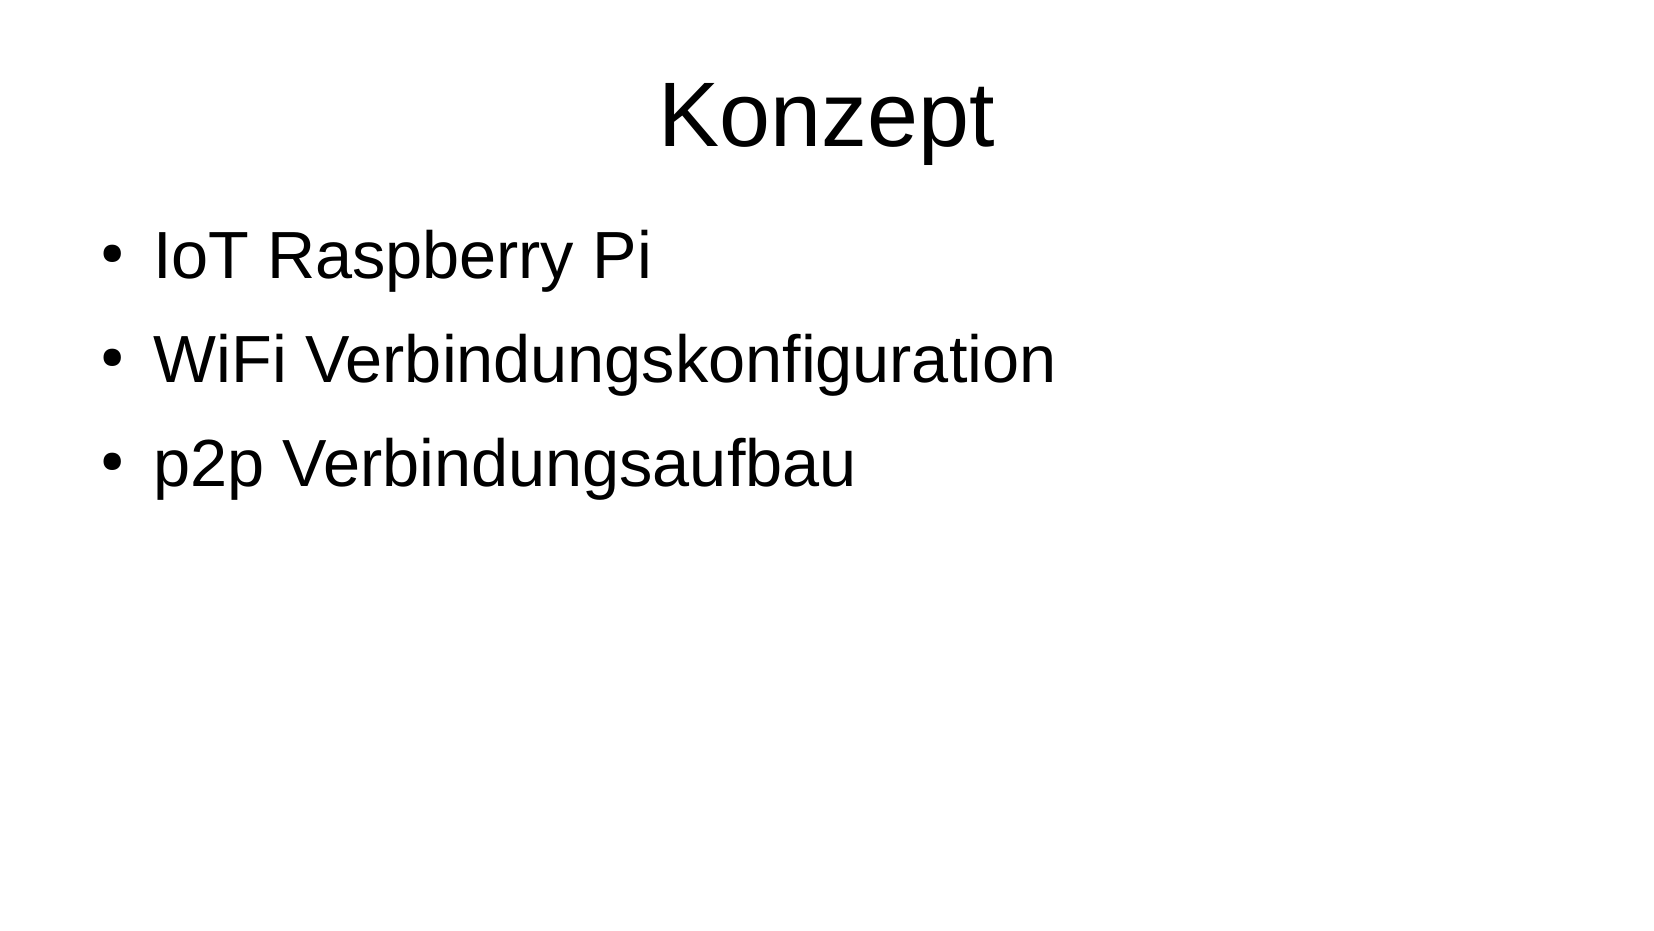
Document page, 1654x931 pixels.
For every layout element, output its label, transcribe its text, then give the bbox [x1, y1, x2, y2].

list IoT Raspberry Pi WiFi Verbindungskonfiguration p2p Verbindungsaufbau [82, 217, 1571, 758]
title Konzept [82, 37, 1571, 193]
